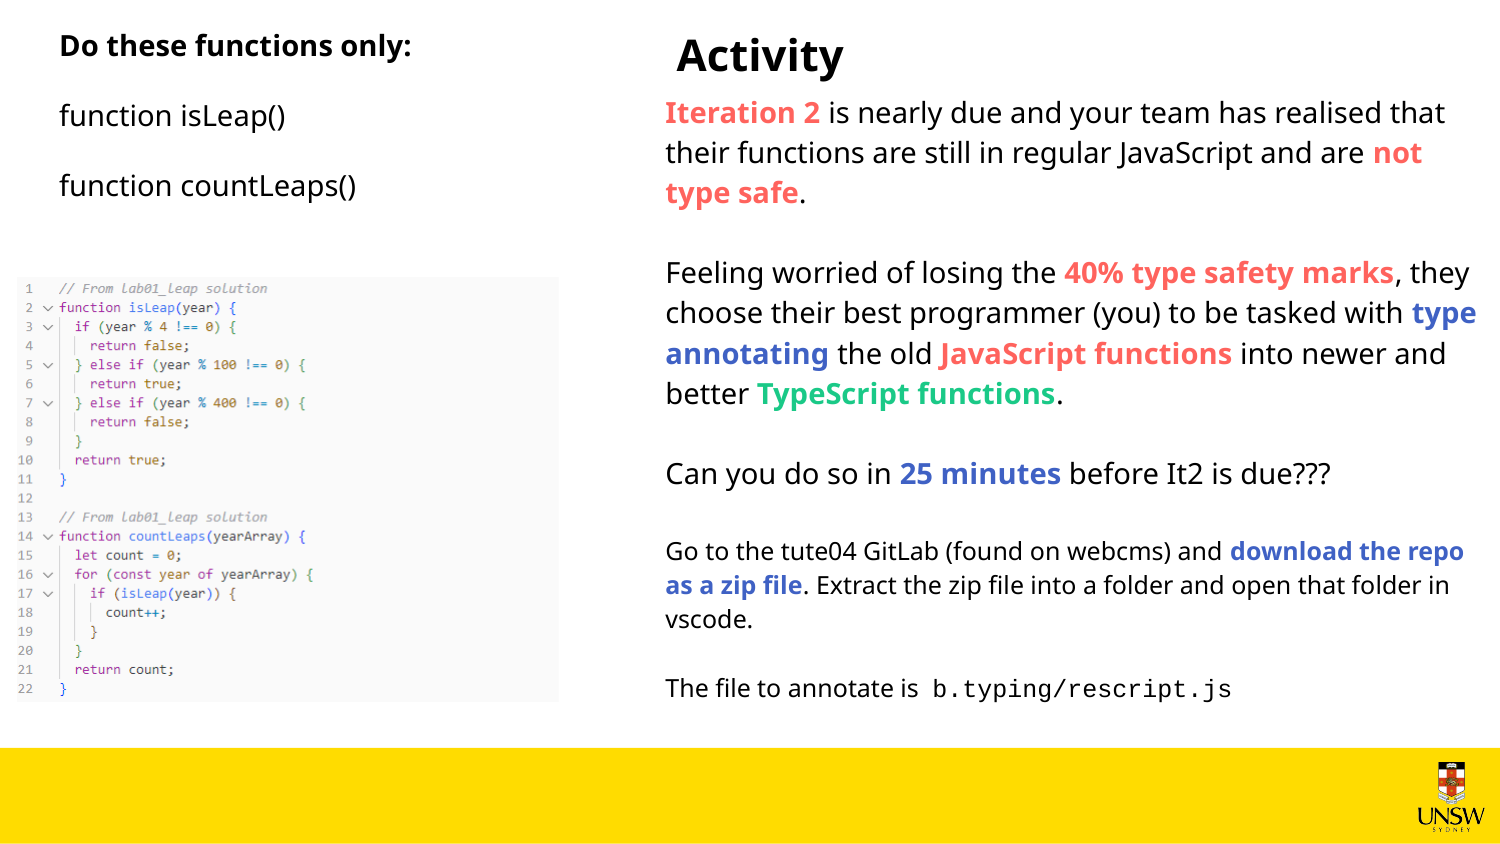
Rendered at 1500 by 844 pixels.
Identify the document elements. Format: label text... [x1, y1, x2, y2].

picture [1418, 762, 1485, 832]
text_box Do these functions only: function isLeap() function countLeaps() [44, 12, 532, 218]
text_box Activity [661, 12, 1358, 96]
text_box Iteration 2 is nearly due and your team has realised that their functions are still in regular JavaScript and are not type safe. Feeling worried of losing the 40% type safety marks, they choose their best programmer (you) to be tasked with type annotating the old JavaScript functions into newer and better TypeScript functions. Can you do so in 25 minutes before It2 is due??? Go to the tute04 GitLab (found on webcms) and download the repo as a zip file. Extract the zip file into a folder and open that folder in vscode. The file to annotate is b.typing/rescript.js [650, 38, 1500, 718]
picture [17, 277, 559, 702]
